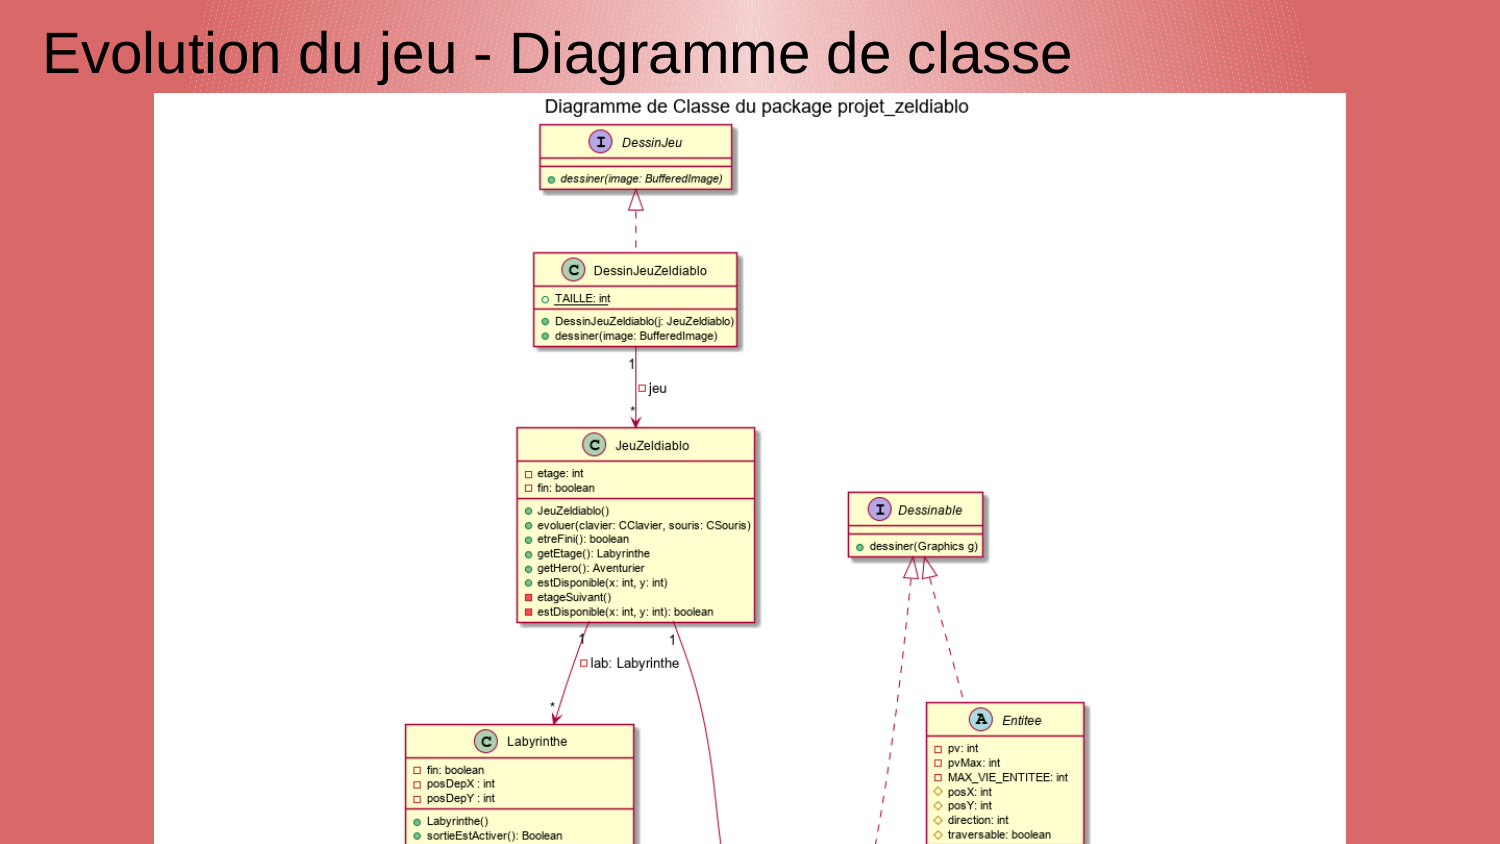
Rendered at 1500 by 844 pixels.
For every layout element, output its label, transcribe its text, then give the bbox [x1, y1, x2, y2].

picture [154, 93, 1346, 844]
title Evolution du jeu - Diagramme de classe [27, 0, 1426, 94]
